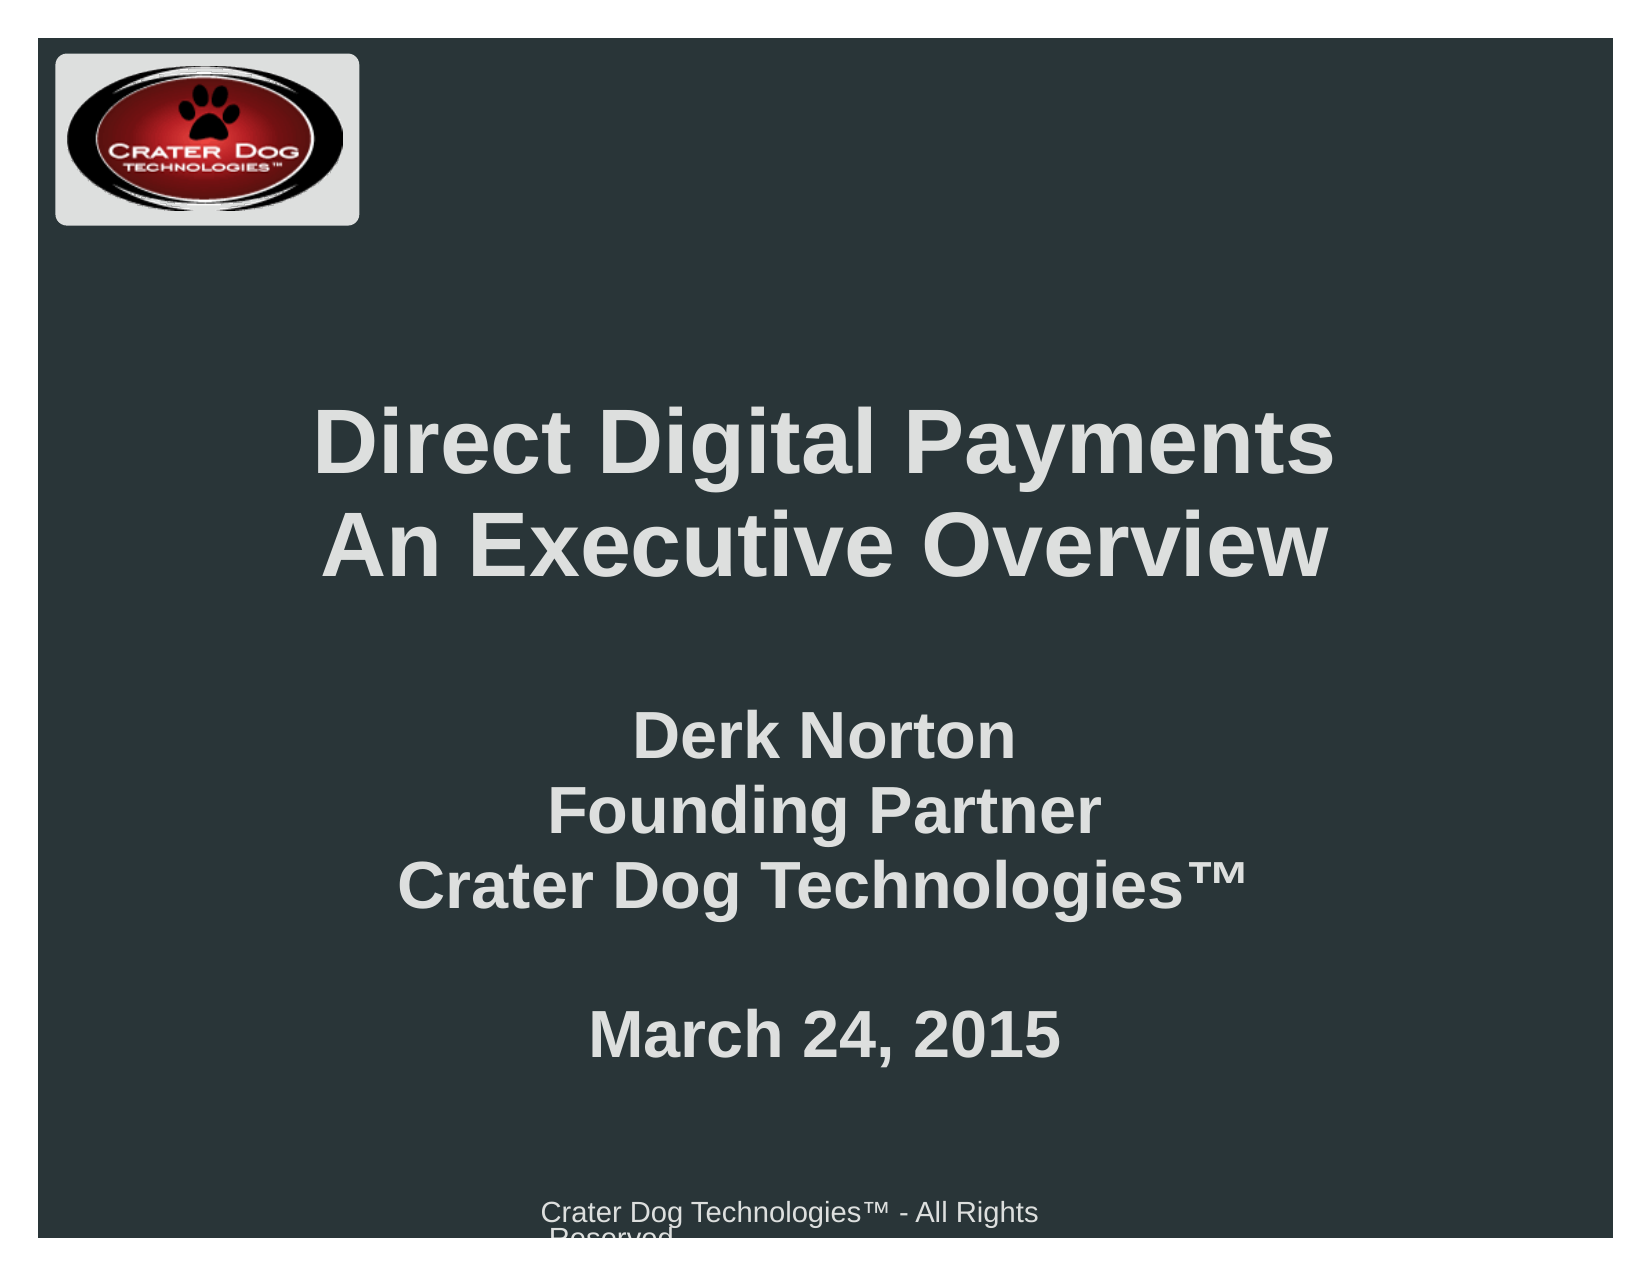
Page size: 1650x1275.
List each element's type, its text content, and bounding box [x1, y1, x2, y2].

picture [67, 66, 343, 211]
subtitle Direct Digital Payments An Executive Overview Derk Norton Founding Partner Crater Dog Technologies™ March 24, 2015 [112, 391, 1538, 1147]
